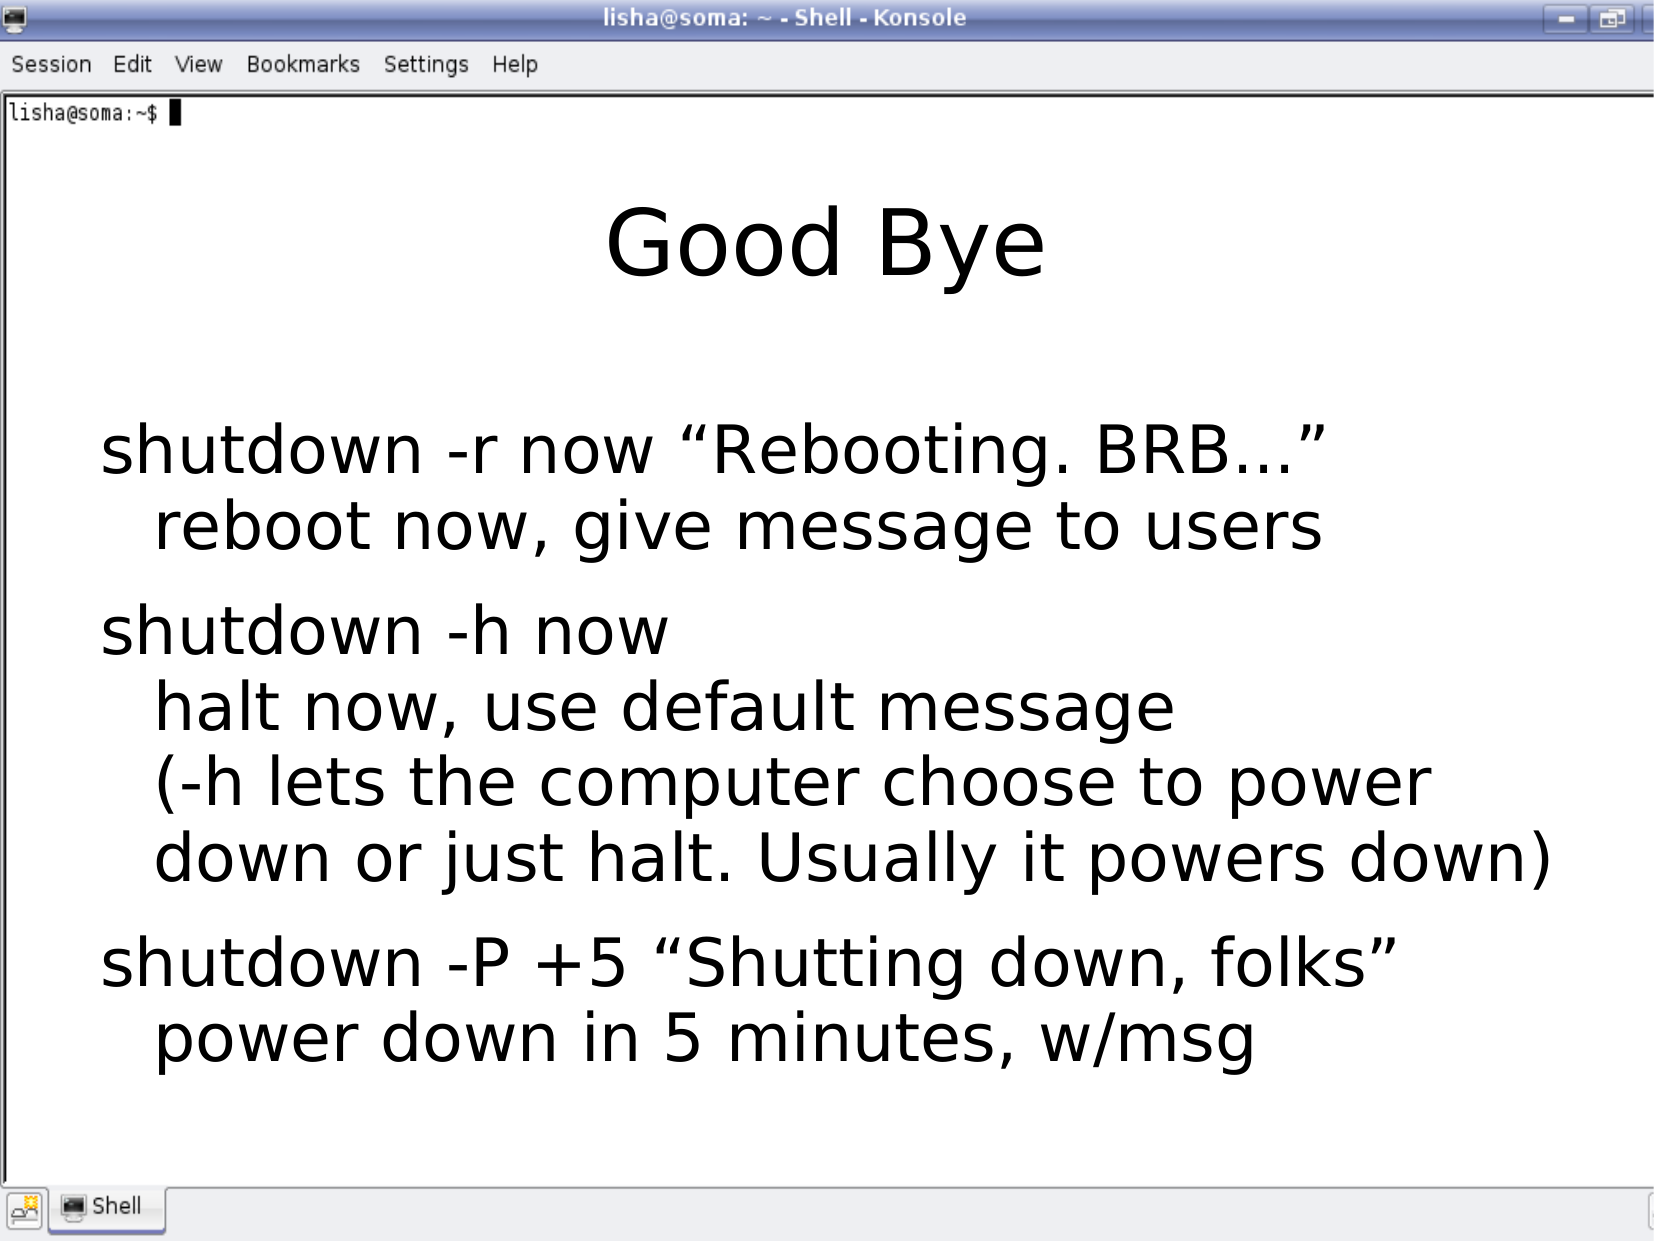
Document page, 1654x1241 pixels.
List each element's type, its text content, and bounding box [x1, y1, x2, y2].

list shutdown -r now “Rebooting. BRB...” reboot now, give message to users shutdown -h now halt now, use default message (-h lets the computer choose to power down or just halt. Usually it powers down) shutdown -P +5 “Shutting down, folks” power down in 5 minutes, w/msg [82, 412, 1571, 1095]
picture [0, 0, 1654, 1241]
title Good Bye [82, 149, 1571, 338]
